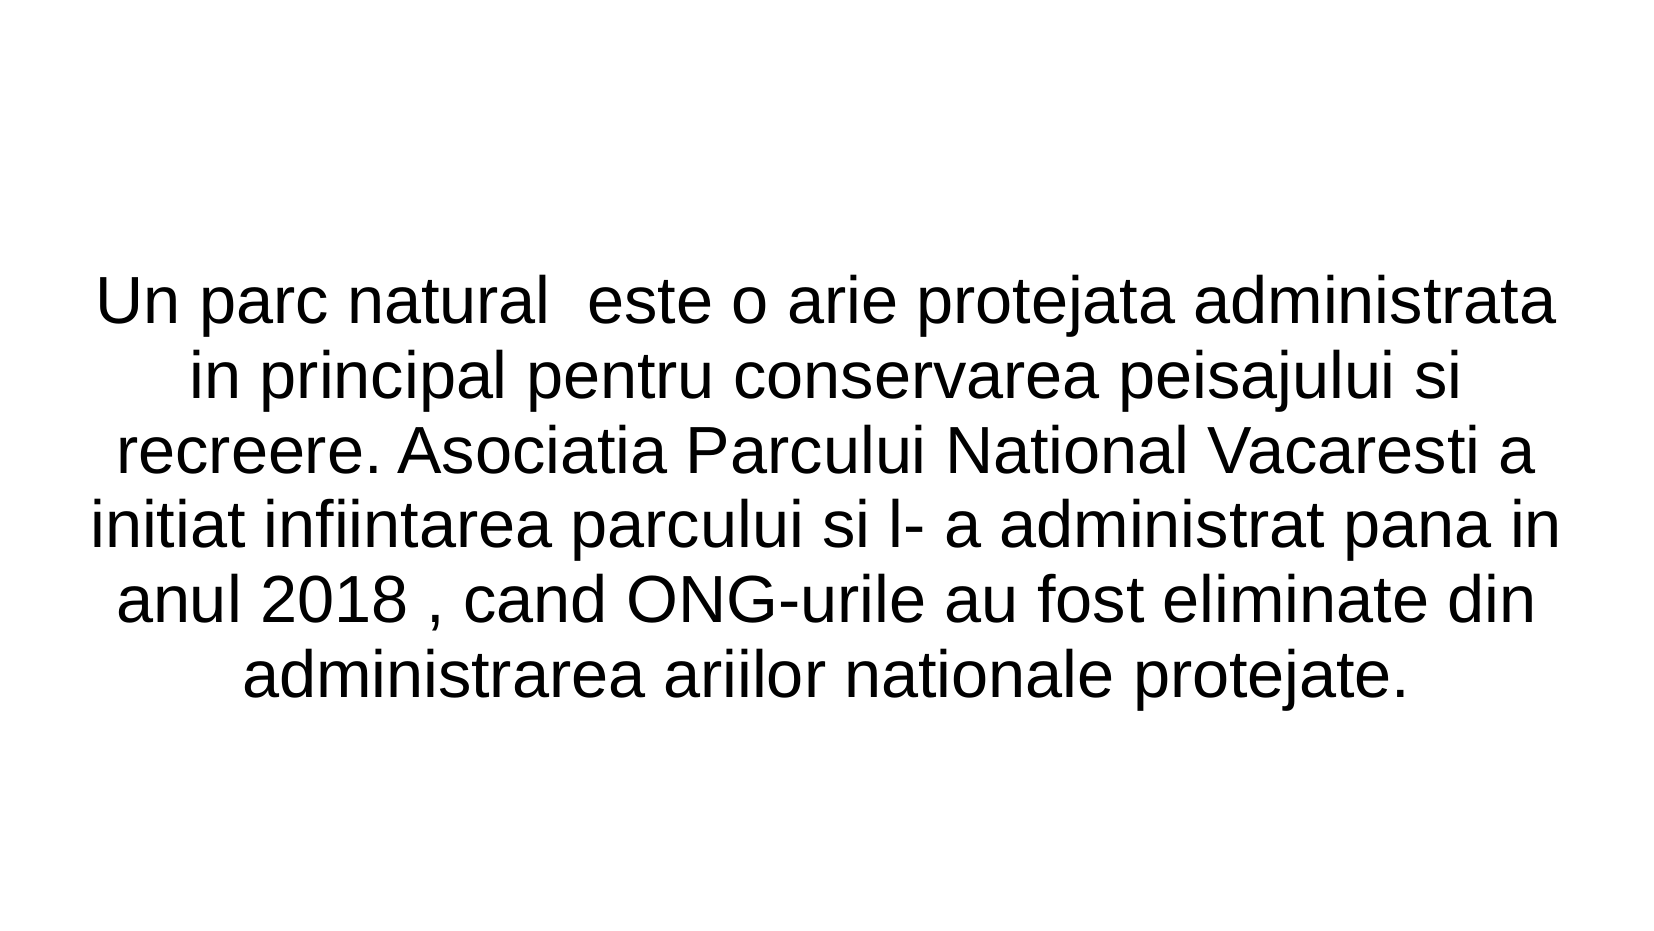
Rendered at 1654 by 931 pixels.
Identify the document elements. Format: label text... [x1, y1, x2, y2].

subtitle Un parc natural este o arie protejata administrata in principal pentru conservarea peisajului si recreere. Asociatia Parcului National Vacaresti a initiat infiintarea parcului si l- a administrat pana in anul 2018 , cand ONG-urile au fost eliminate din administrarea ariilor nationale protejate. [82, 217, 1571, 758]
